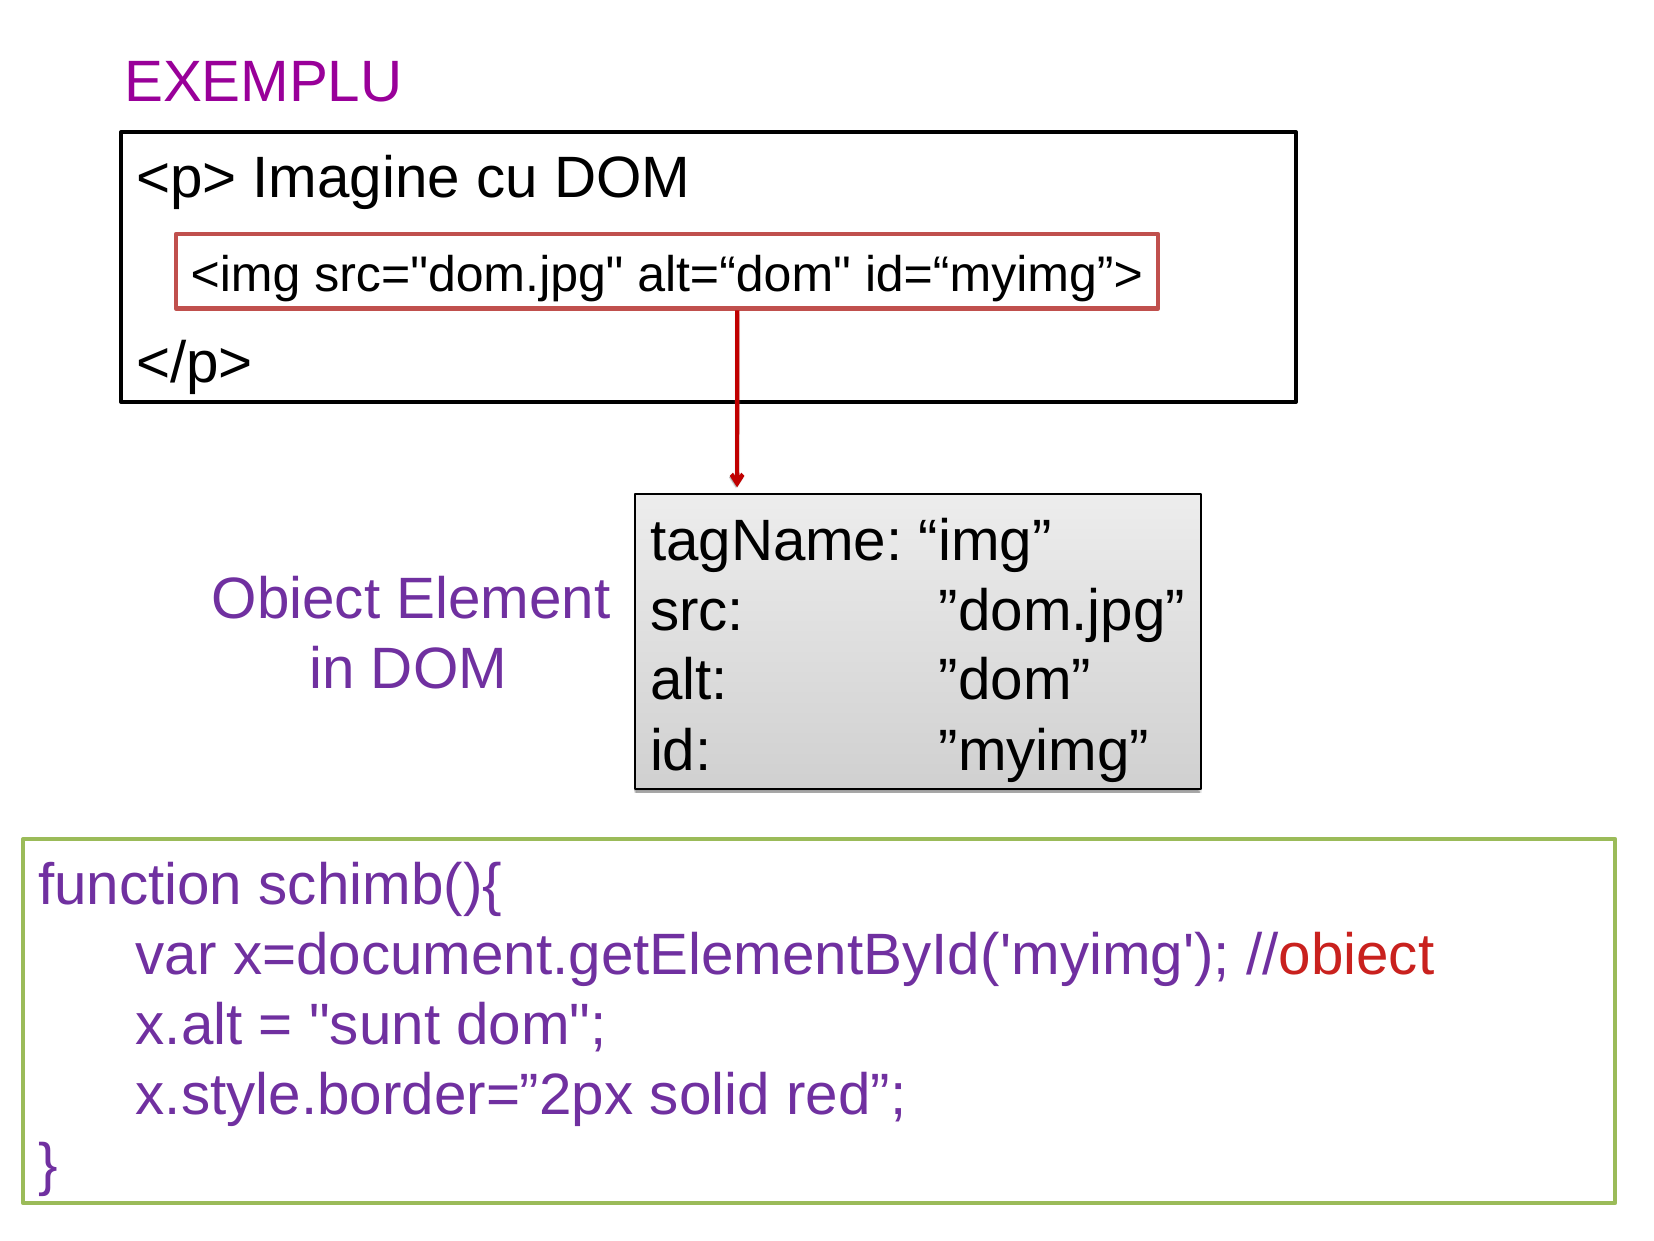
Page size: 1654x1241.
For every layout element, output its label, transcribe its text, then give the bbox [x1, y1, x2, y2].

text_box <p> Imagine cu DOM </p> [121, 132, 1297, 402]
text_box function schimb(){ var x=document.getElementById('myimg'); //obiect x.alt = "sunt dom"; x.style.border=”2px solid red”; } [23, 838, 1616, 1204]
text_box <img src="dom.jpg" alt=“dom" id=“myimg”> [175, 233, 1159, 309]
text_box Obiect Element in DOM [197, 552, 626, 753]
text_box EXEMPLU [109, 41, 418, 122]
text_box tagName: “img” src: ”dom.jpg” alt: ”dom” id: ”myimg” [635, 494, 1201, 789]
